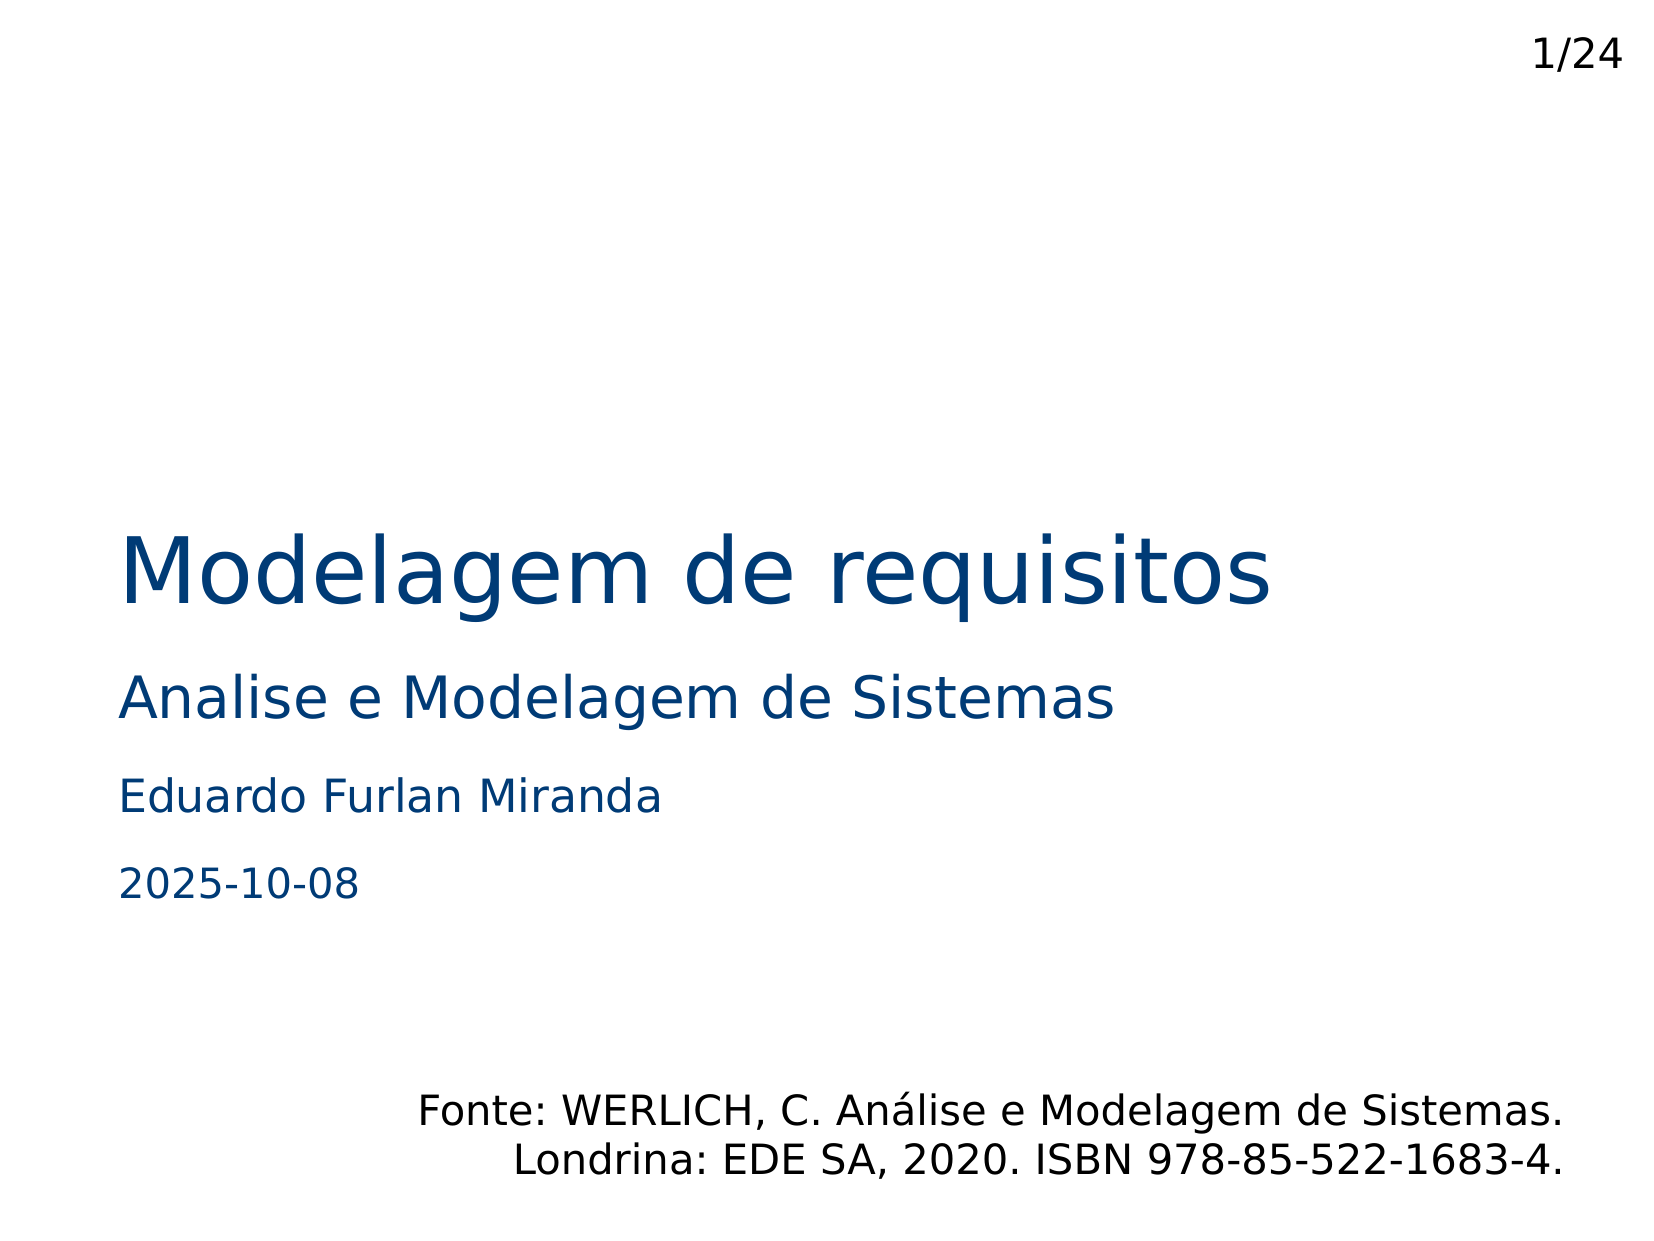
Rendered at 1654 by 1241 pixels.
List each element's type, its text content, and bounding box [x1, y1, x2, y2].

list Fonte: WERLICH, C. Análise e Modelagem de Sistemas. Londrina: EDE SA, 2020. ISBN 978-85-522-1683-4. [406, 1086, 1565, 1211]
list Modelagem de requisitos Analise e Modelagem de Sistemas Eduardo Furlan Miranda 2025-10-08 [118, 501, 1625, 1211]
